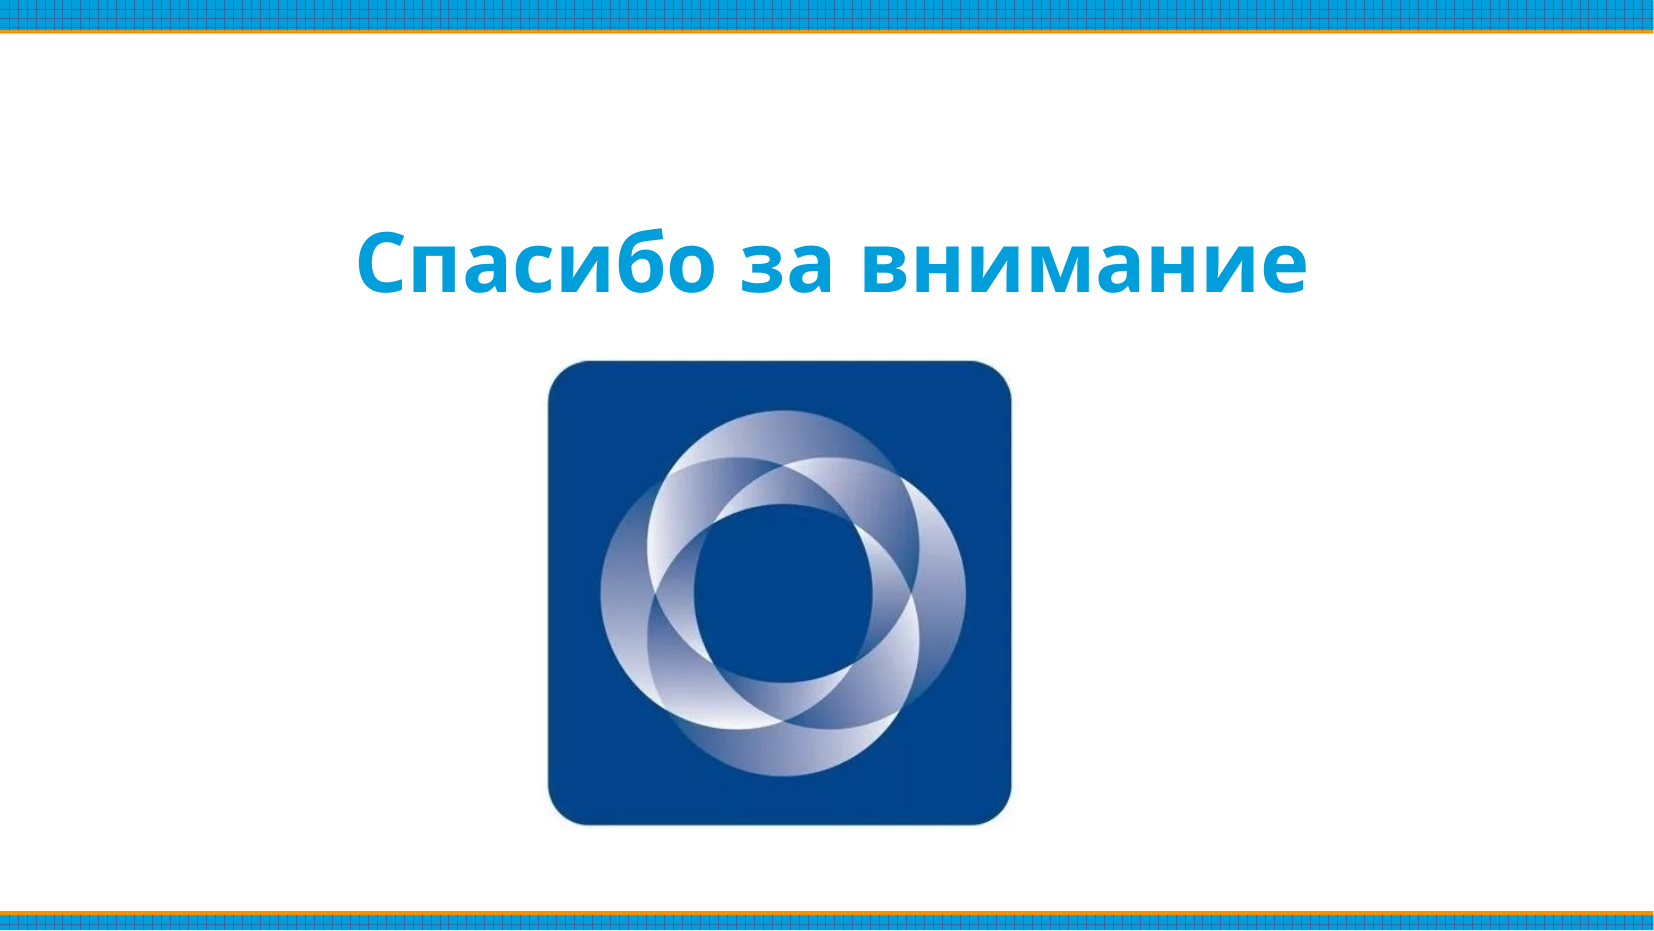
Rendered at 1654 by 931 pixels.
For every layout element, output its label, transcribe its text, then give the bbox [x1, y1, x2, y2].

subtitle Спасибо за внимание [88, 0, 1577, 621]
picture [528, 354, 1034, 838]
